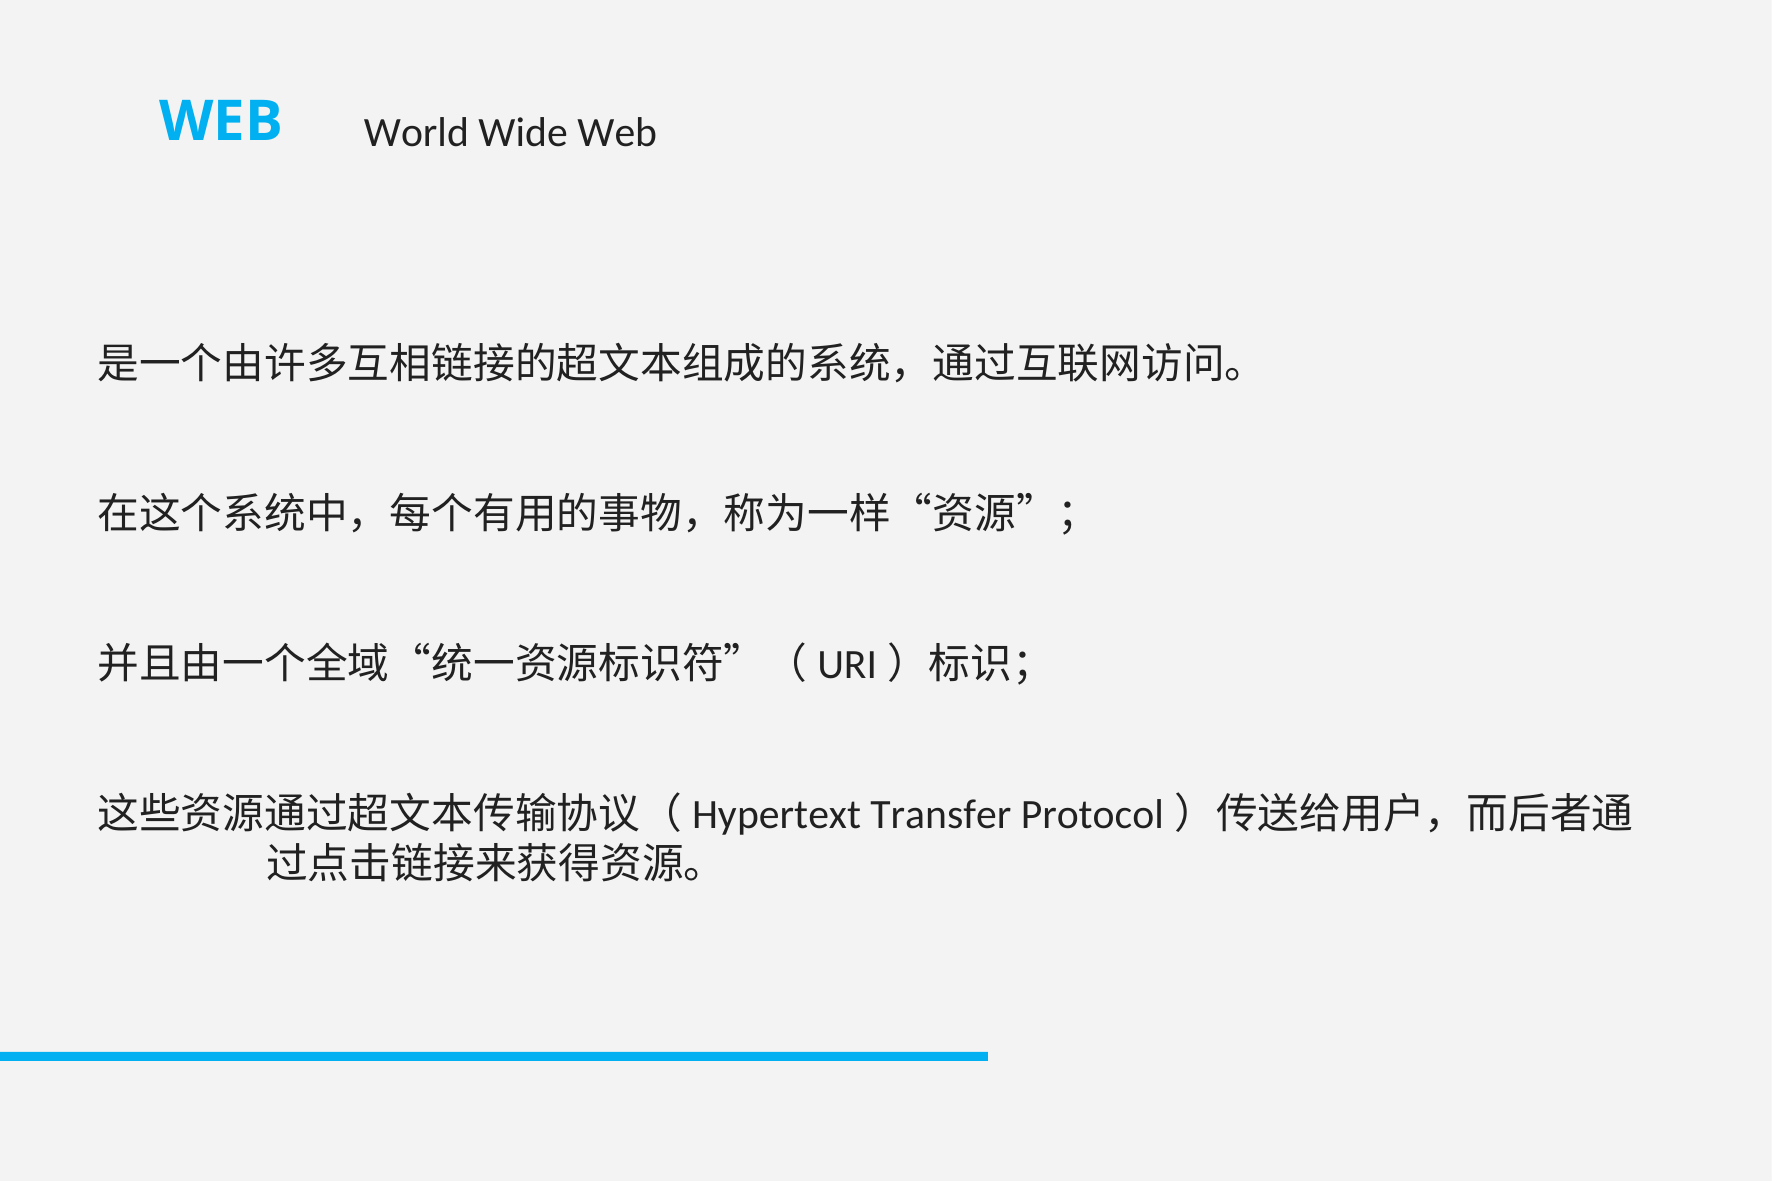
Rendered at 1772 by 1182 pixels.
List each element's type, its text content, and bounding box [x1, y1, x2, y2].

text_box 是一个由许多互相链接的超文本组成的系统，通过互联网访问。 在这个系统中，每个有用的事物，称为一样“资源”； 并且由一个全域“统一资源标识符”（URI）标识； 这些资源通过超文本传输协议（Hypertext Transfer Protocol）传送给用户，而后者通过点击链接来获得资源。 [82, 328, 1667, 895]
text_box [0, 1051, 988, 1061]
text_box World Wide Web [348, 97, 1048, 163]
title WEB [142, 71, 1737, 165]
